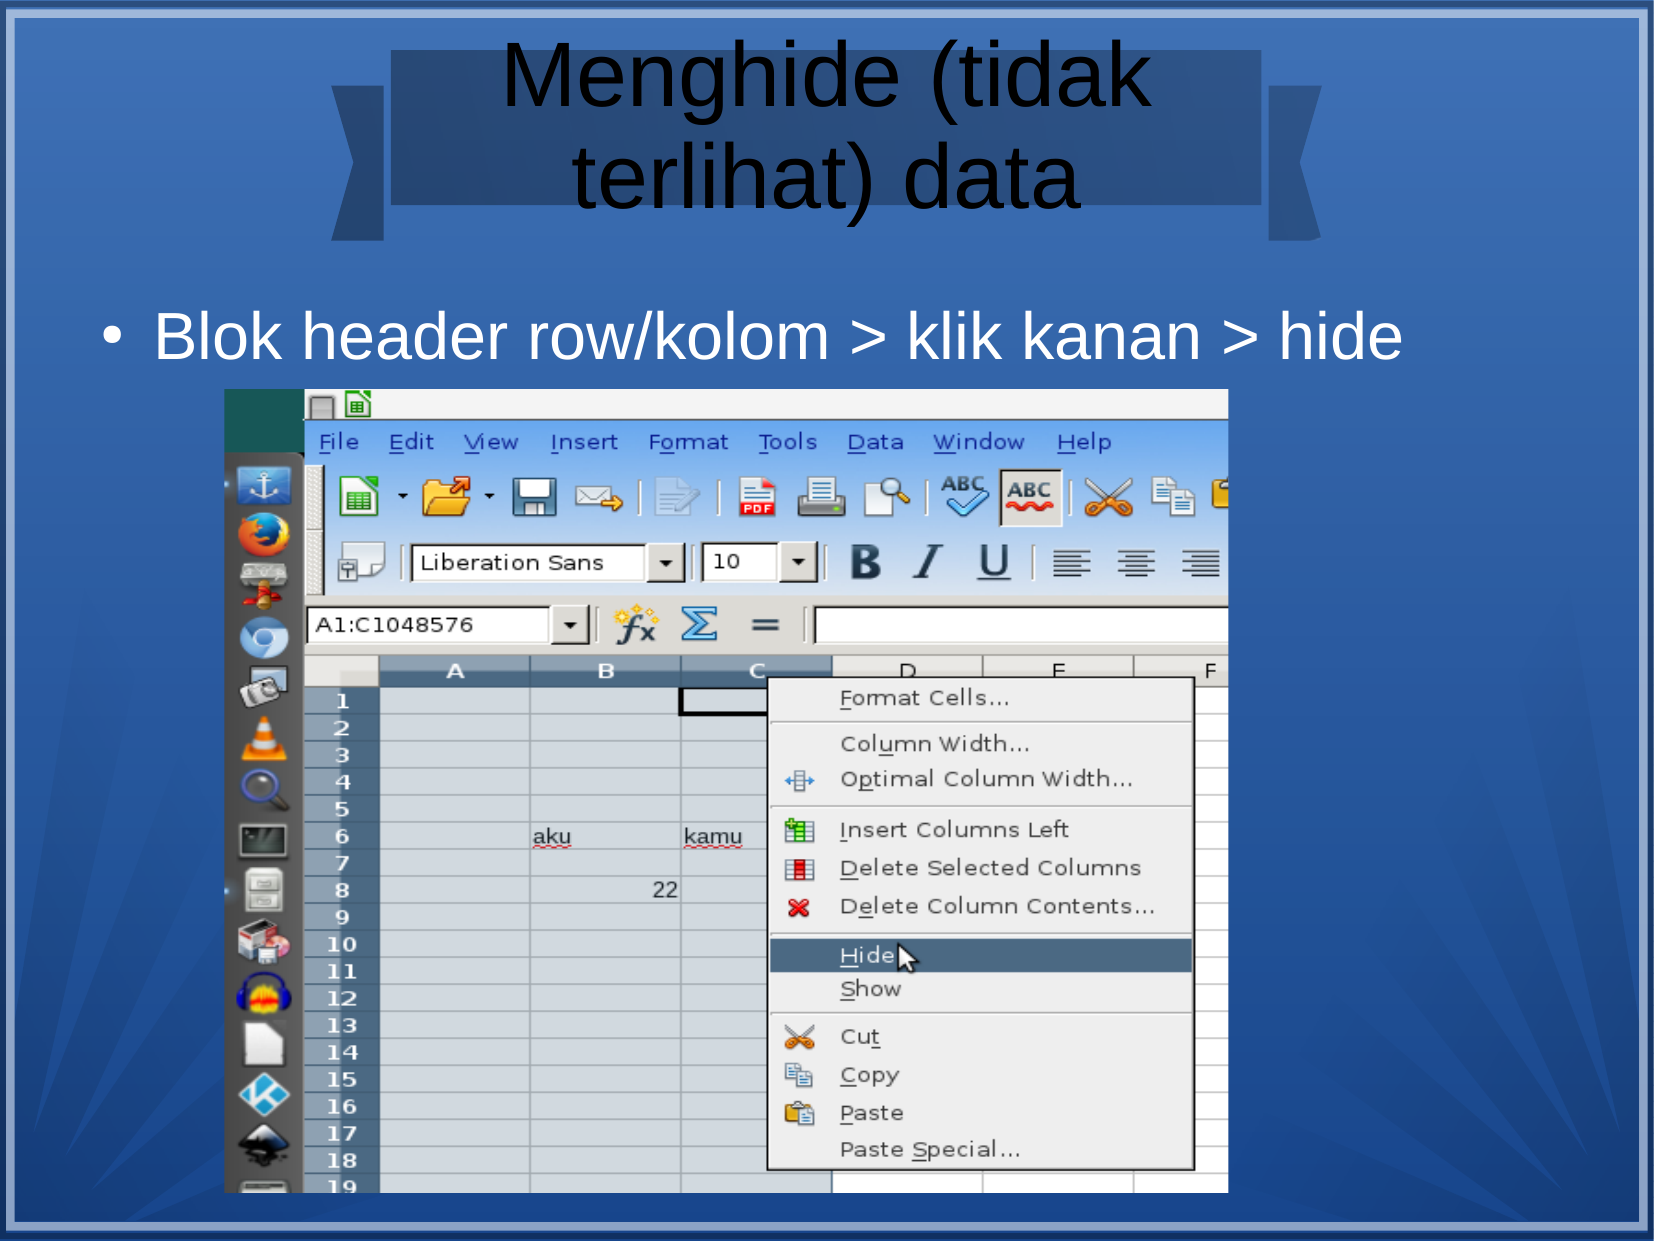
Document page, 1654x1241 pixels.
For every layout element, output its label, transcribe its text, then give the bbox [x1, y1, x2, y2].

list Blok header row/kolom > klik kanan > hide [82, 299, 1571, 1241]
title Menghide (tidak terlihat) data [389, 23, 1264, 229]
picture [224, 389, 1229, 1193]
